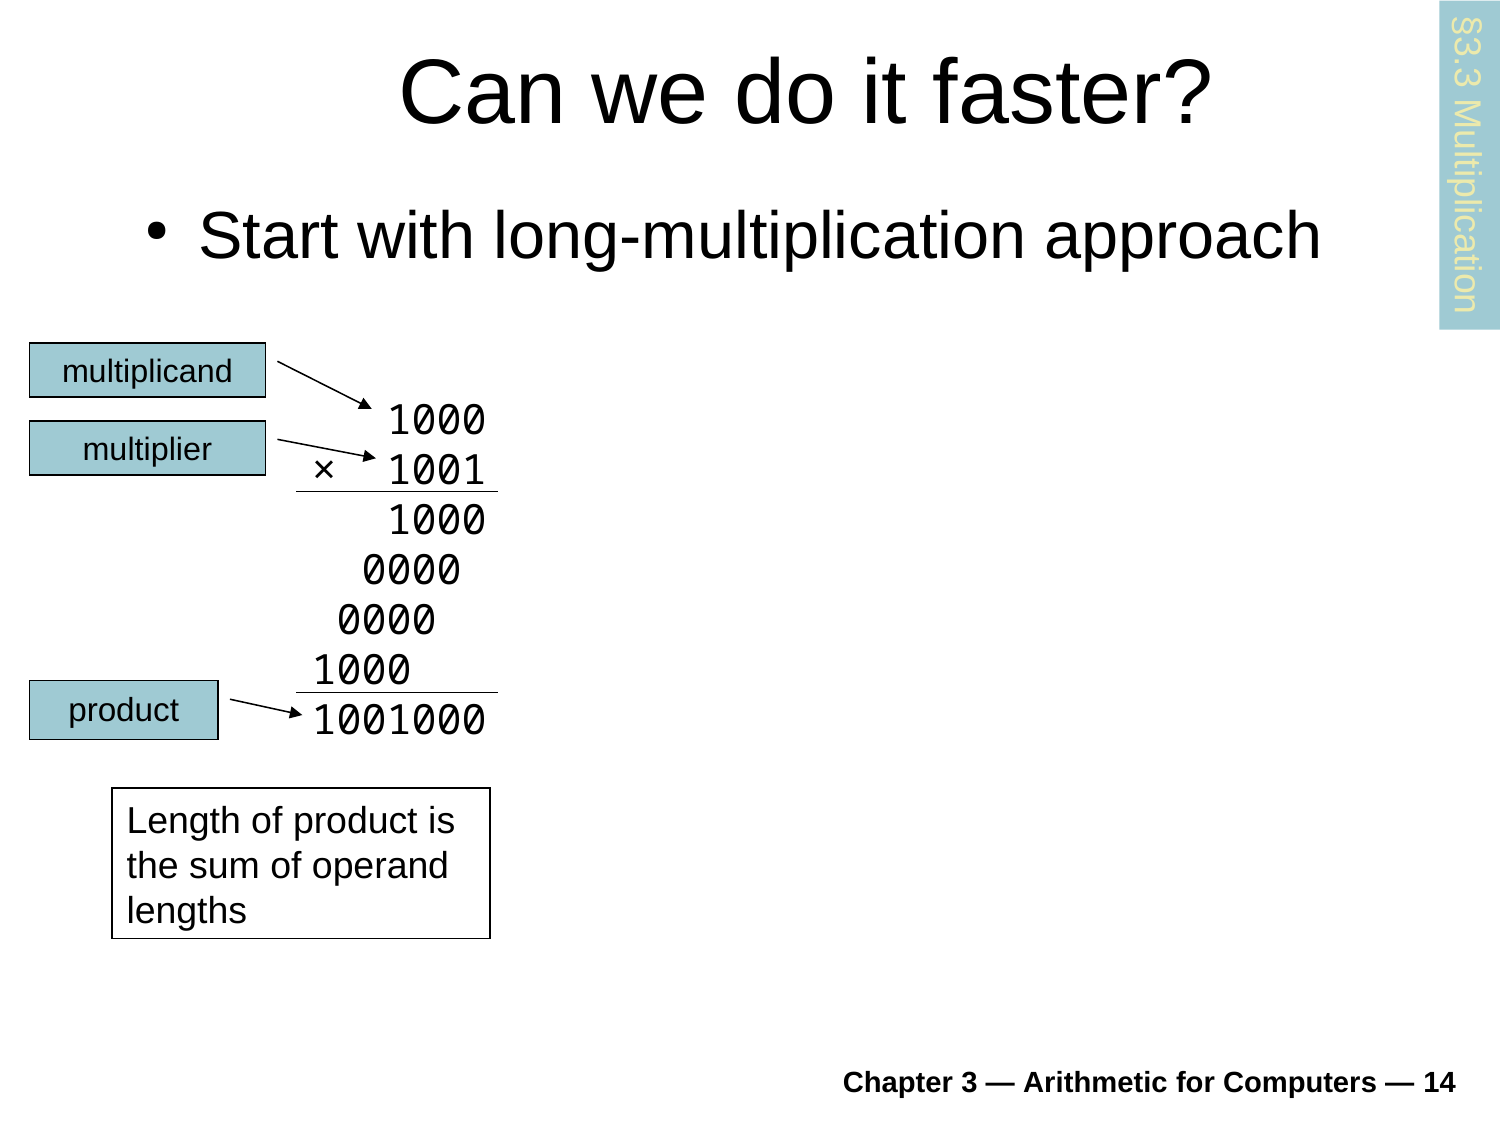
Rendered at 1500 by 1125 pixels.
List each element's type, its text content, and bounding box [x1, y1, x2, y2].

text_box multiplicand [29, 343, 266, 397]
text_box product [29, 681, 218, 740]
text_box multiplier [29, 421, 266, 475]
list Start with long-multiplication approach [112, 184, 1439, 311]
text_box Chapter 3 — Arithmetic for Computers — <number> [277, 1046, 1471, 1106]
text_box §3.3 Multiplication [1439, 0, 1500, 330]
text_box Length of product is the sum of operand lengths [111, 787, 491, 939]
title Can we do it faster? [112, 23, 1439, 149]
text_box 1000 × 1001 1000 0000 0000 1000 1001000 [296, 385, 502, 752]
